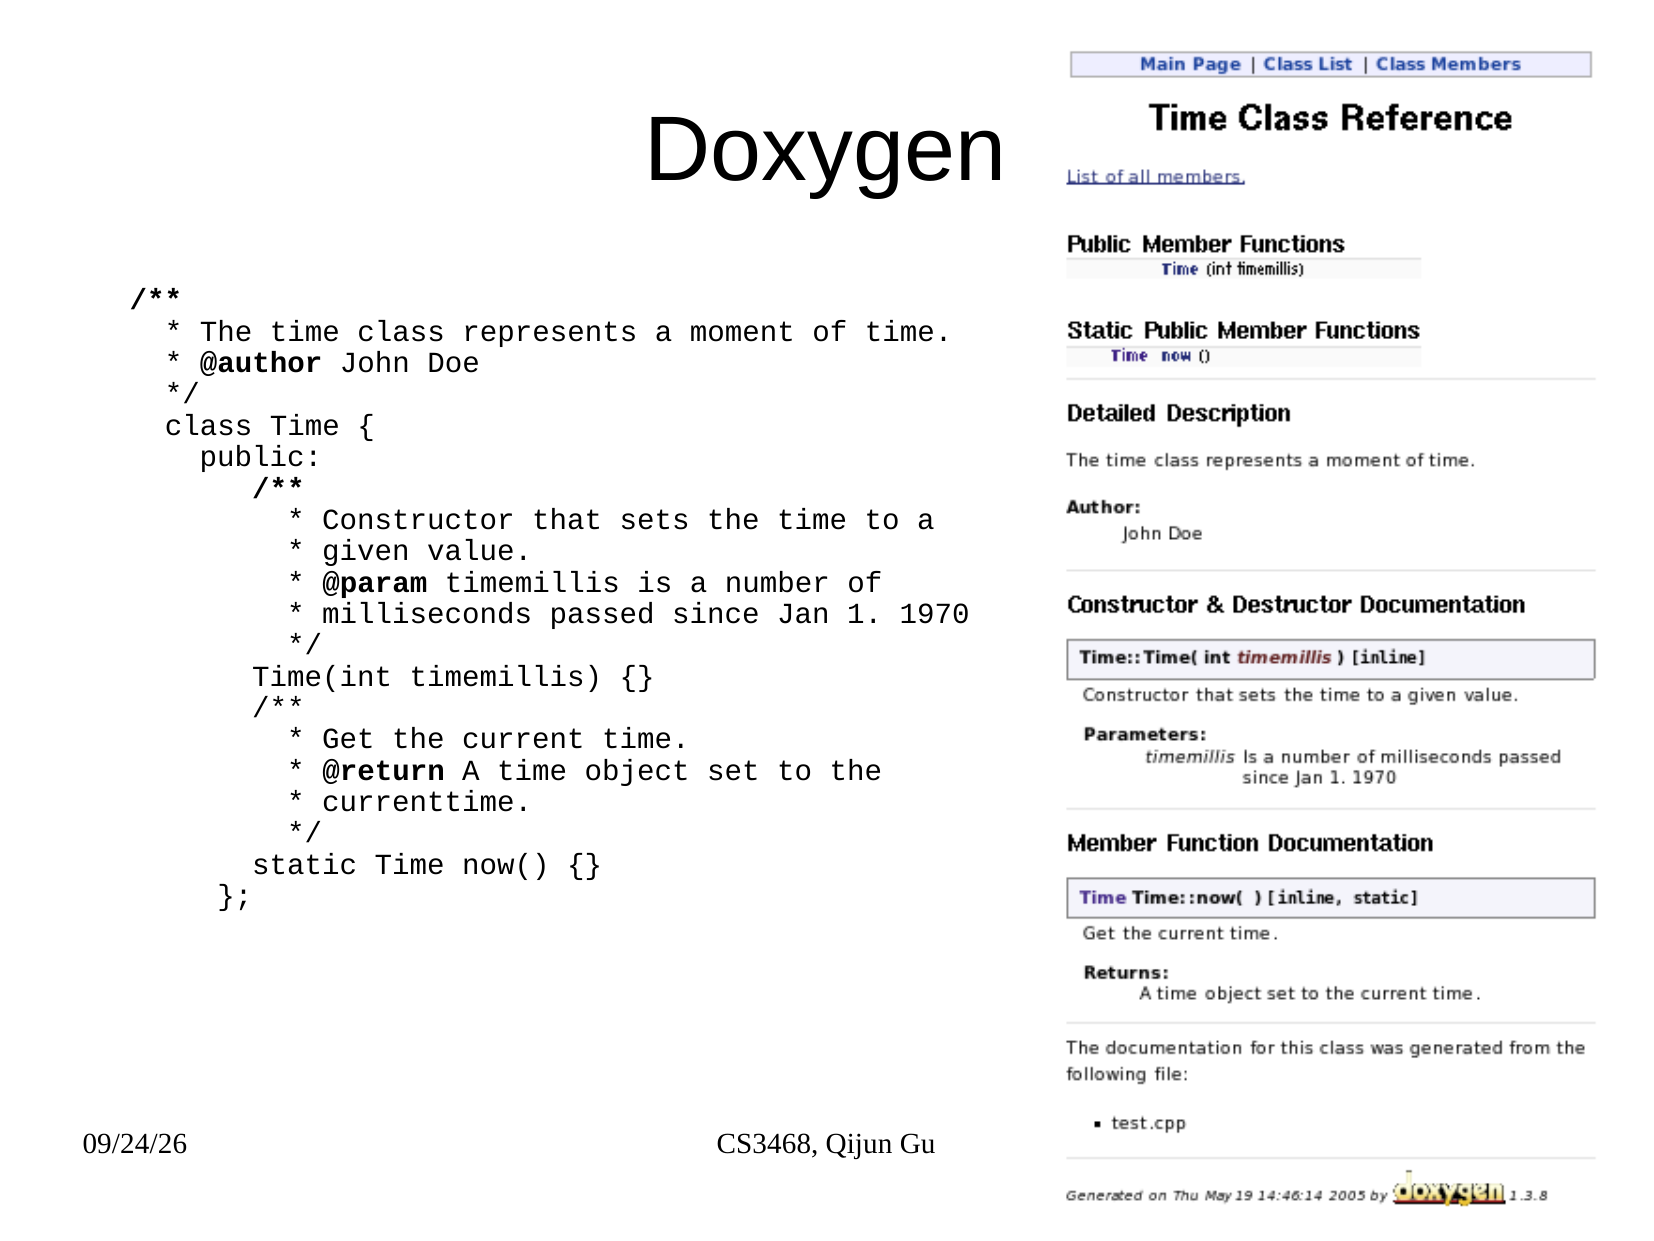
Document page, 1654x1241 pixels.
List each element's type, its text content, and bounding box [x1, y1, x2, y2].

picture [1050, 48, 1613, 1212]
list /** * The time class represents a moment of time. * @author John Doe */ class Time { public: /** * Constructor that sets the time to a * given value. * @param timemillis is a number of * milliseconds passed since Jan 1. 1970 */ Time(int timemillis) {} /** * Get the current time. * @return A time object set to the * currenttime. */ static Time now() {} }; [112, 285, 1013, 1088]
title Doxygen [82, 56, 1050, 247]
